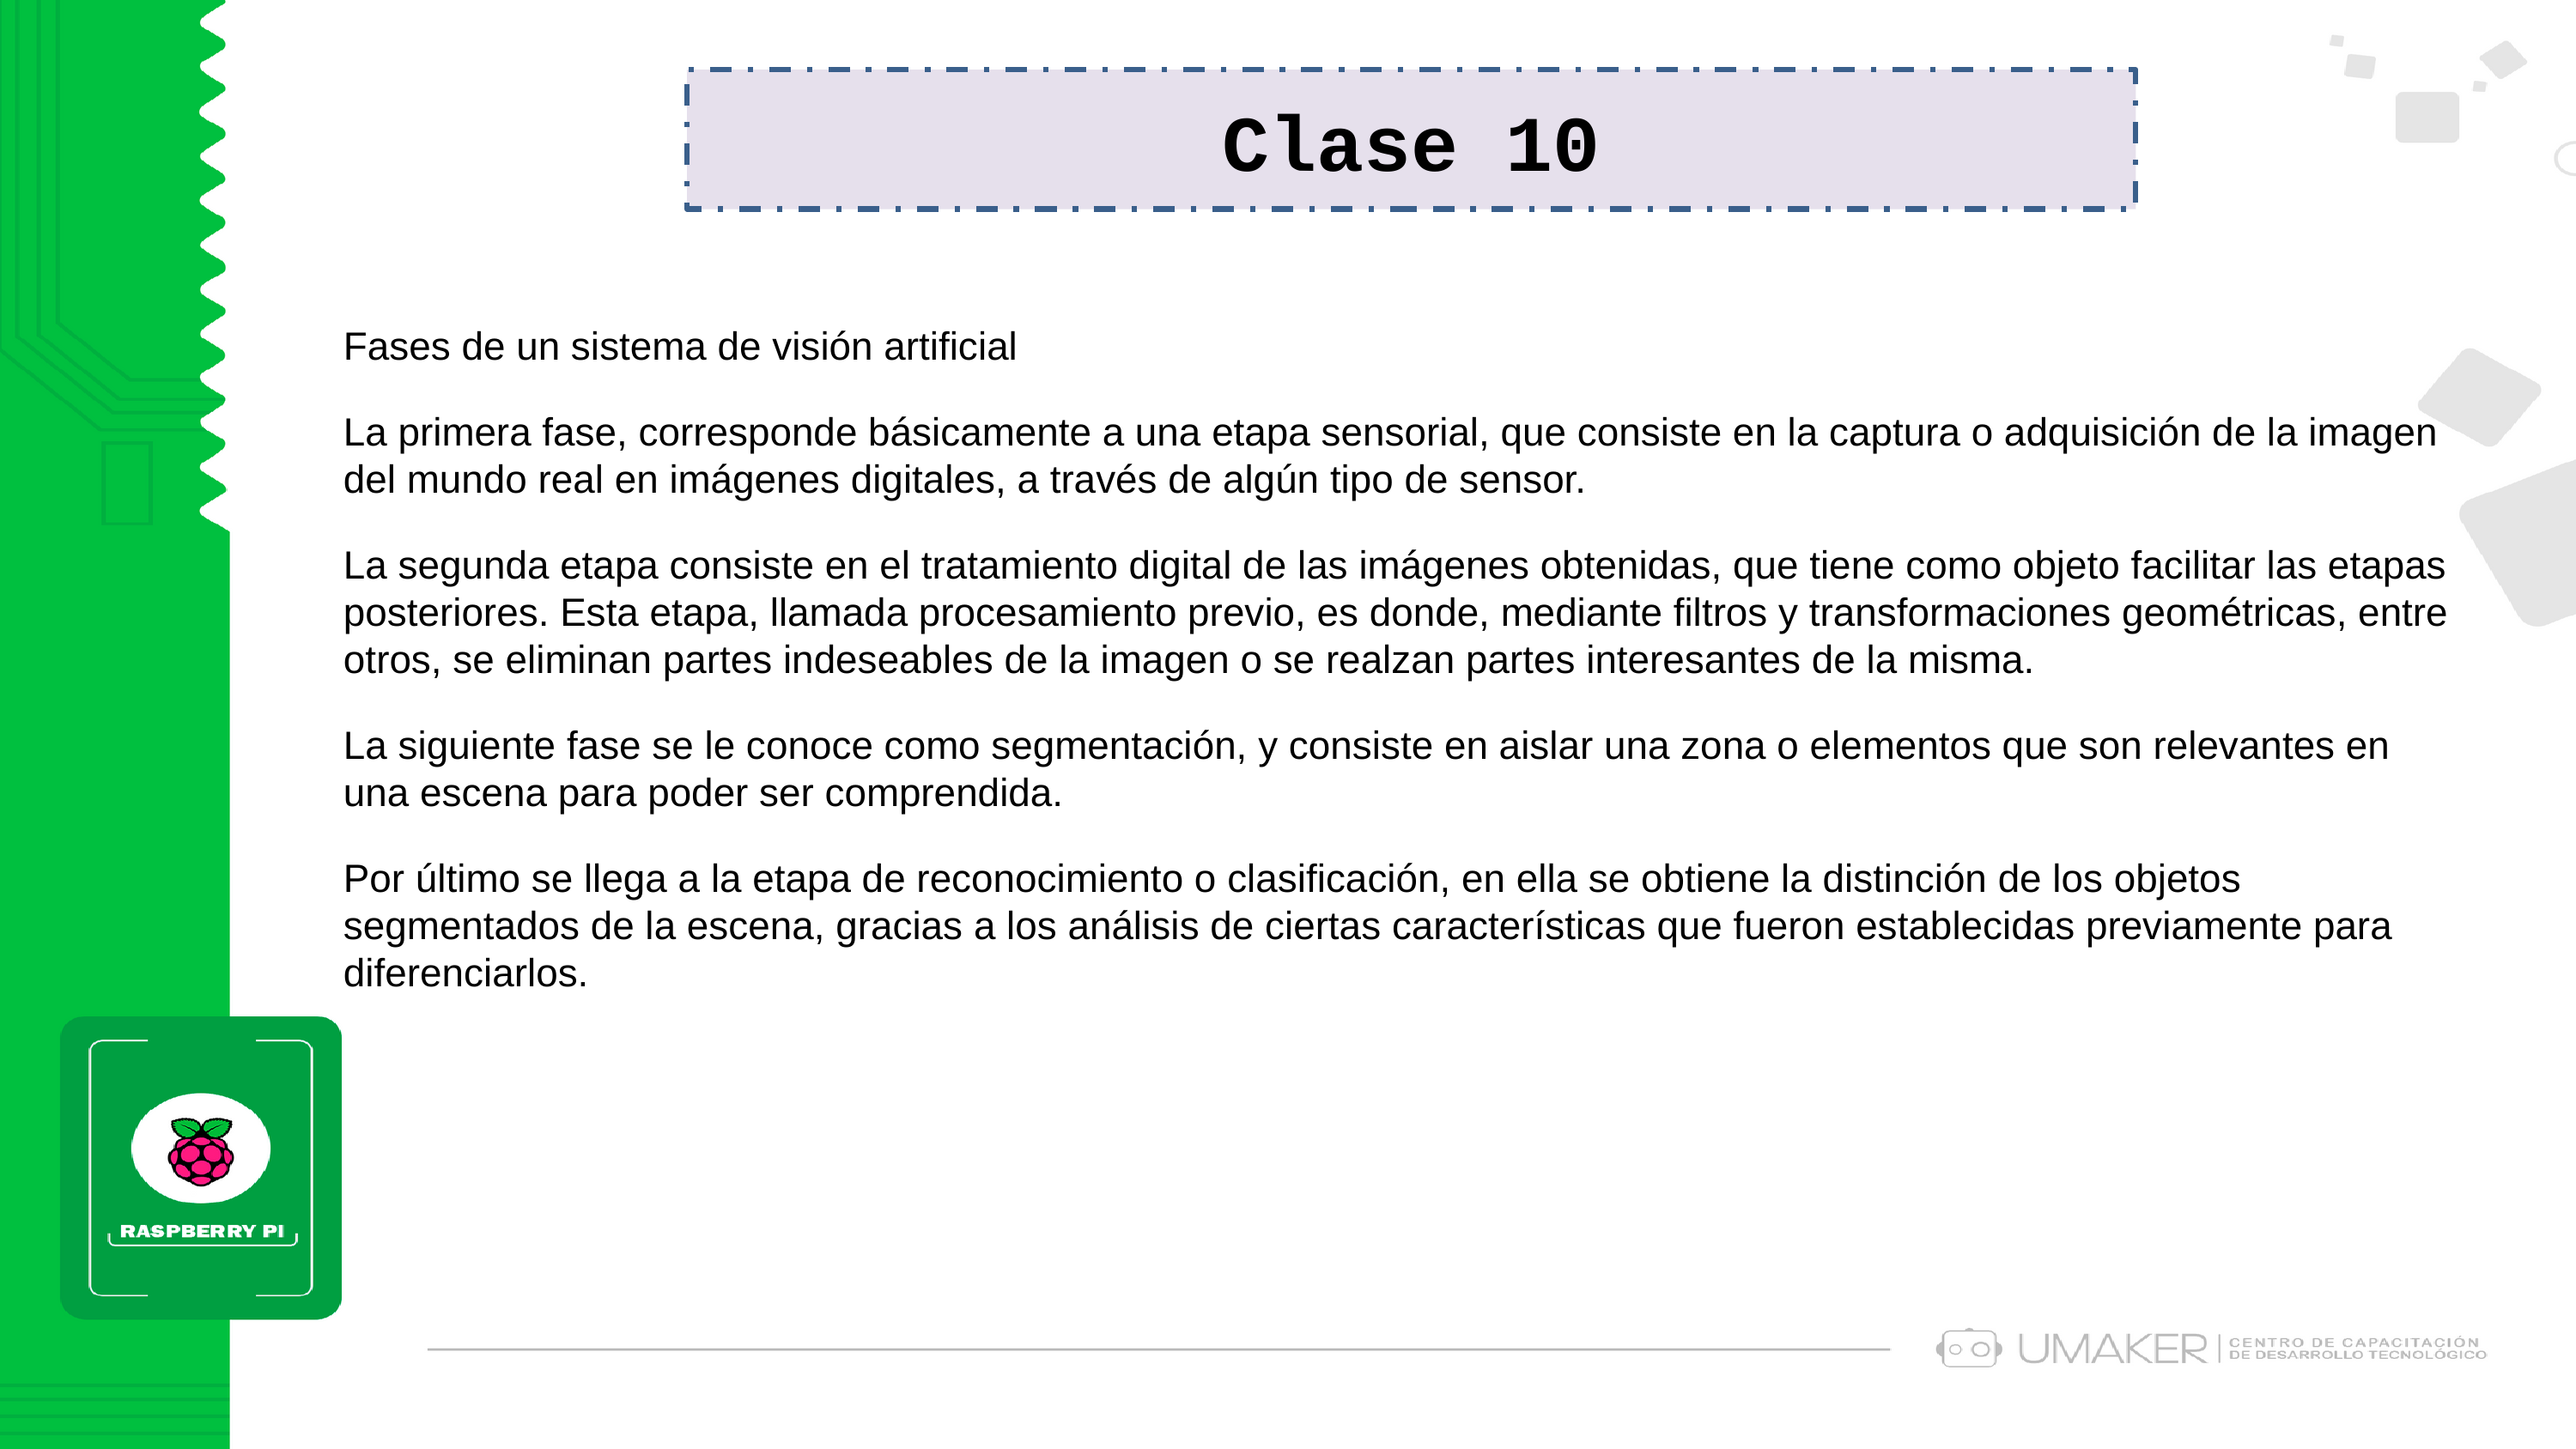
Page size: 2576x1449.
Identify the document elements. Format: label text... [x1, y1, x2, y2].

text_box Clase 10 [687, 70, 2136, 209]
picture [0, 0, 2576, 1449]
text_box Fases de un sistema de visión artificial La primera fase, corresponde básicamente a una etapa sensorial, que consiste en la captura o adquisición de la imagen del mundo real en imágenes digitales, a través de algún tipo de sensor. La segunda etapa consiste en el tratamiento digital de las imágenes obtenidas, que tiene como objeto facilitar las etapas posteriores. Esta etapa, llamada procesamiento previo, es donde, mediante filtros y transformaciones geométricas, entre otros, se eliminan partes indeseables de la imagen o se realzan partes interesantes de la misma. La siguiente fase se le conoce como segmentación, y consiste en aislar una zona o elementos que son relevantes en una escena para poder ser comprendida. Por último se llega a la etapa de reconocimiento o clasificación, en ella se obtiene la distinción de los objetos segmentados de la escena, gracias a los análisis de ciertas características que fueron establecidas previamente para diferenciarlos. [331, 314, 2465, 1207]
